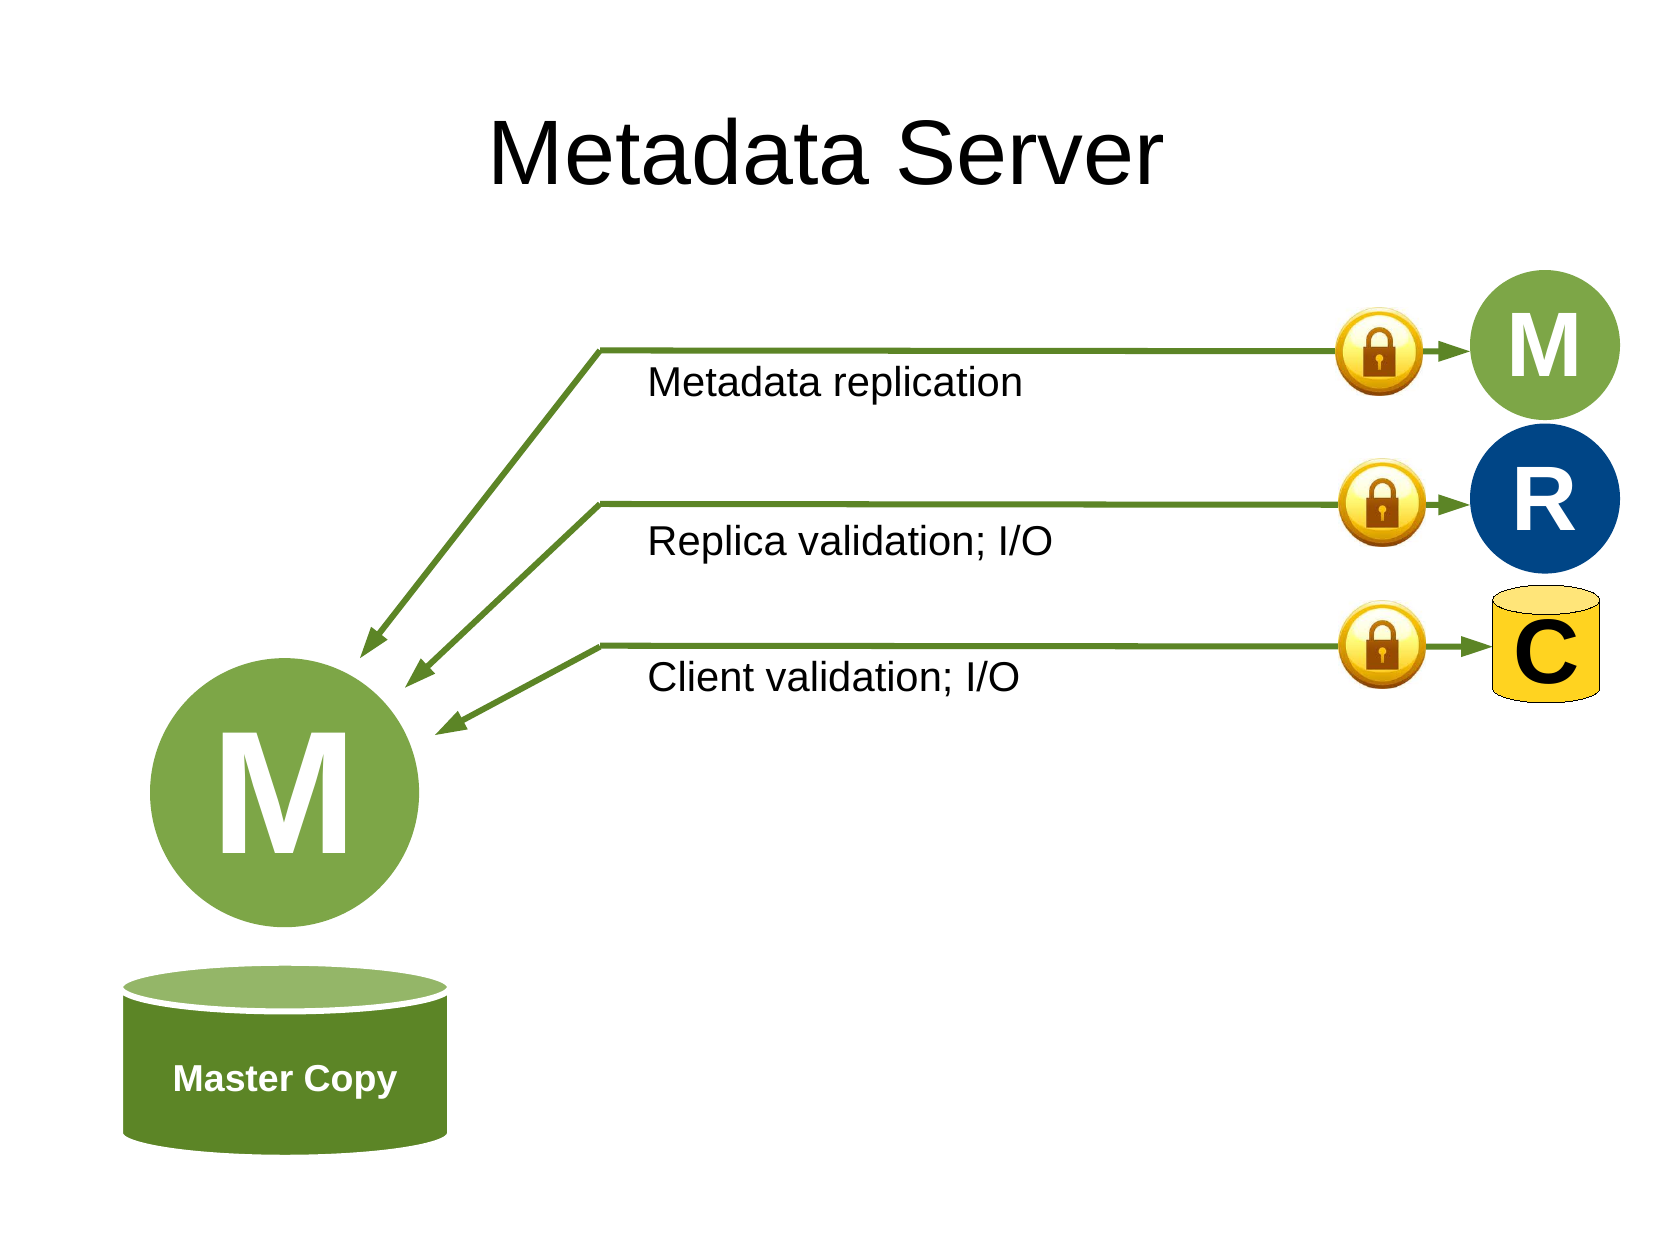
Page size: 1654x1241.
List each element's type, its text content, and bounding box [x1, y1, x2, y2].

list Client failure Metadata server failure Replica server failure CDN failure Optimization: periodic re-validation Promote secondary replicas [1492, 585, 1600, 615]
text_box Replica validation; I/O [597, 510, 1441, 572]
text_box Republish /foo/bar [120, 962, 451, 1012]
picture [1335, 307, 1423, 396]
title Metadata Server [82, 49, 1571, 257]
text_box Metadata replication [597, 350, 1441, 413]
picture [1338, 600, 1426, 689]
text_box Client validation; I/O [597, 646, 1441, 708]
text_box [120, 988, 451, 1158]
text_box Master Copy [135, 1050, 436, 1107]
text_box M [1470, 270, 1621, 421]
text_box M [150, 658, 420, 928]
text_box C [1492, 601, 1600, 703]
picture [1338, 458, 1426, 547]
text_box R [1470, 423, 1621, 574]
